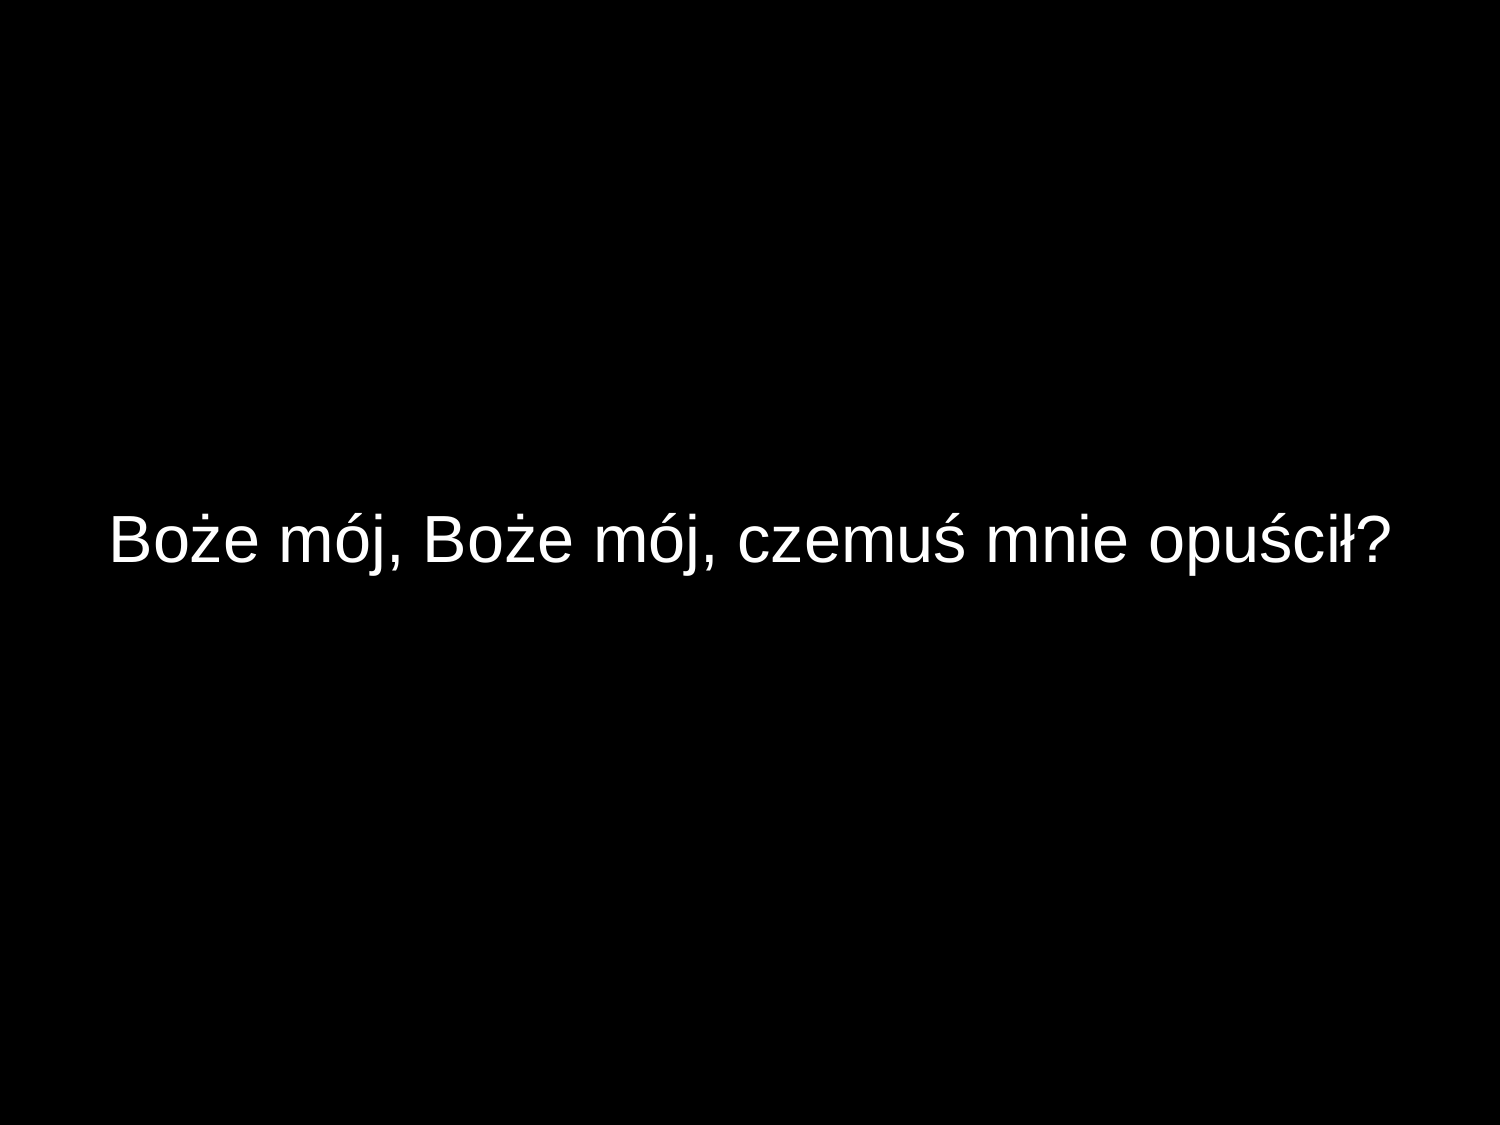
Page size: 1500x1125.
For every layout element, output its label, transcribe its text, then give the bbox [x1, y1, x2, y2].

text_box Boże mój, Boże mój, czemuś mnie opuścił? [93, 487, 1465, 584]
